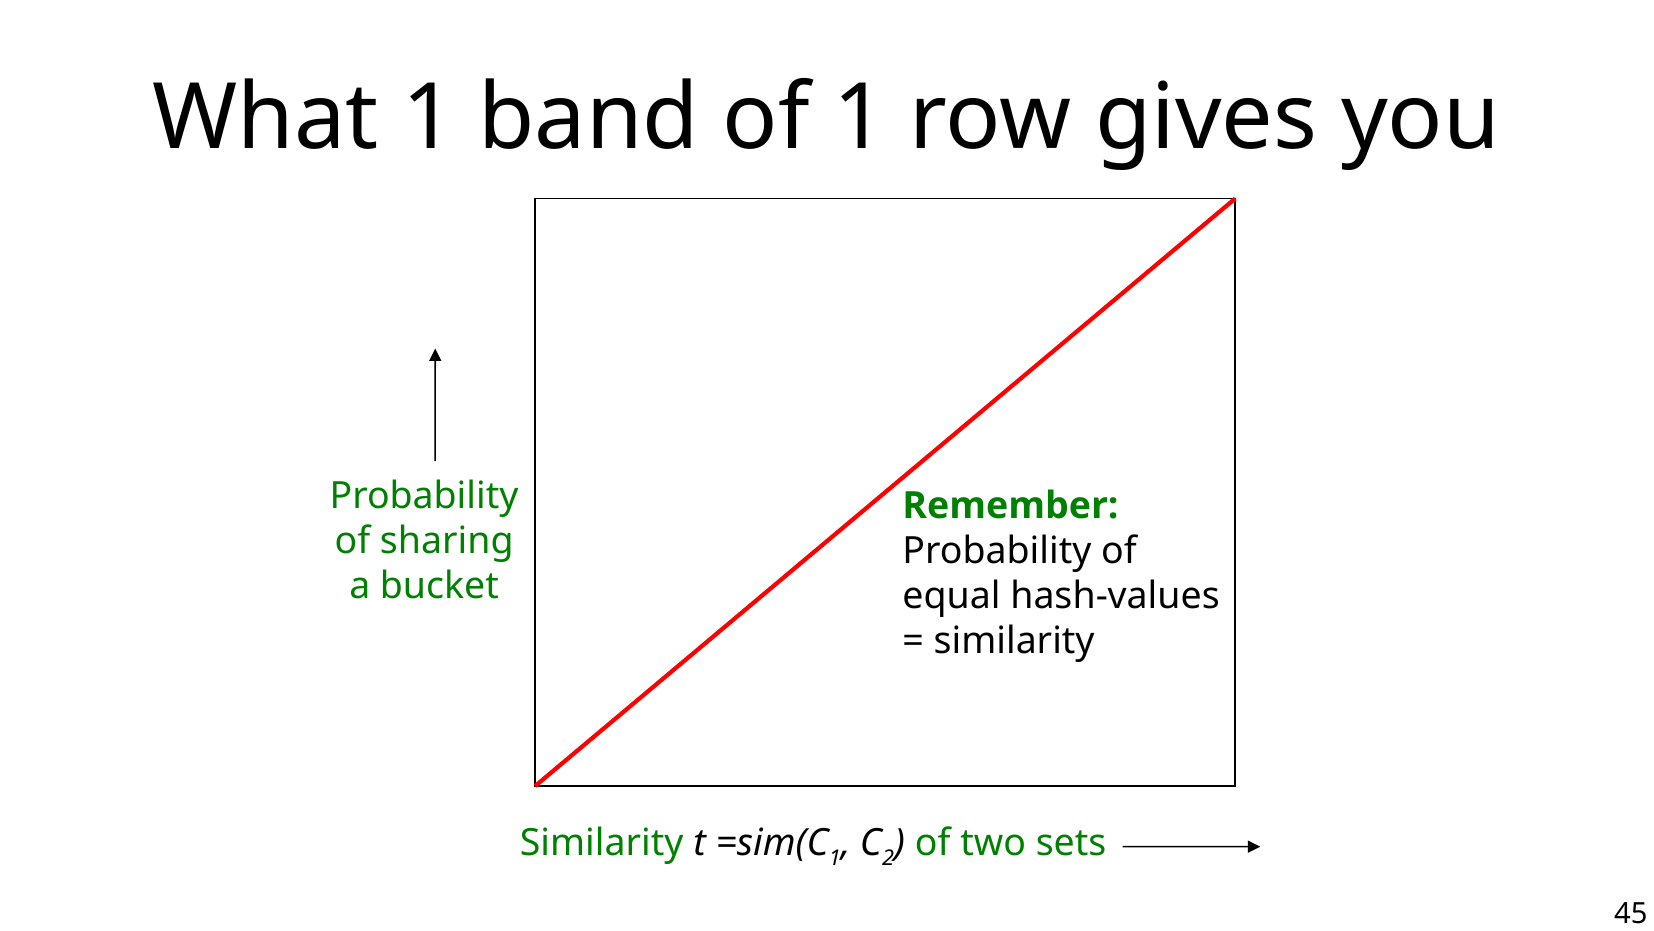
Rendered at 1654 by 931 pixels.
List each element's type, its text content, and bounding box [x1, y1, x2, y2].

text_box Probability of sharing a bucket [314, 463, 534, 614]
title What 1 band of 1 row gives you [82, 1, 1571, 226]
title What 1 band of 1 row gives you [536, 199, 1230, 226]
text_box Similarity t =sim(C1, C2) of two sets [423, 811, 1136, 877]
text_box Remember: Probability of equal hash-values = similarity [887, 473, 1236, 669]
